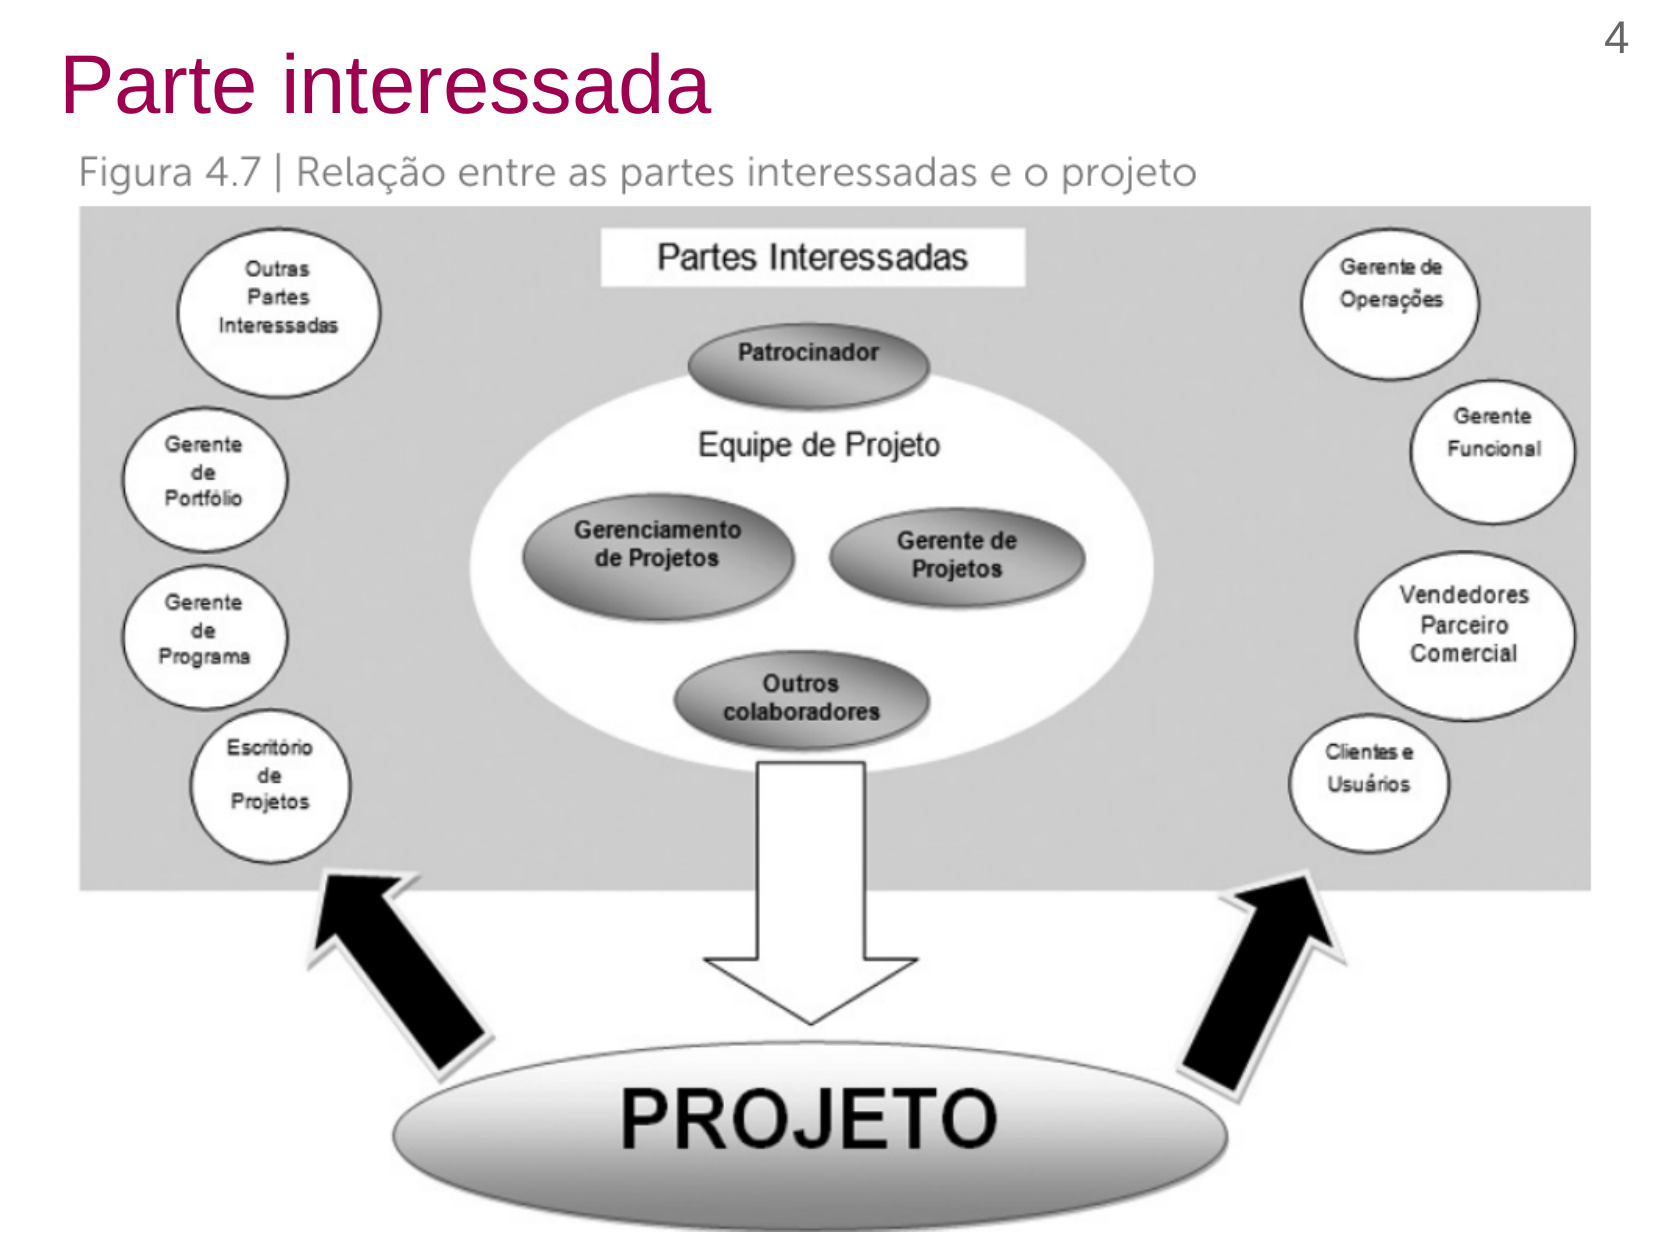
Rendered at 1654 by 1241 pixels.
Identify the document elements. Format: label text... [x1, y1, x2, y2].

picture [74, 147, 1599, 1232]
title Parte interessada [59, 29, 1595, 148]
